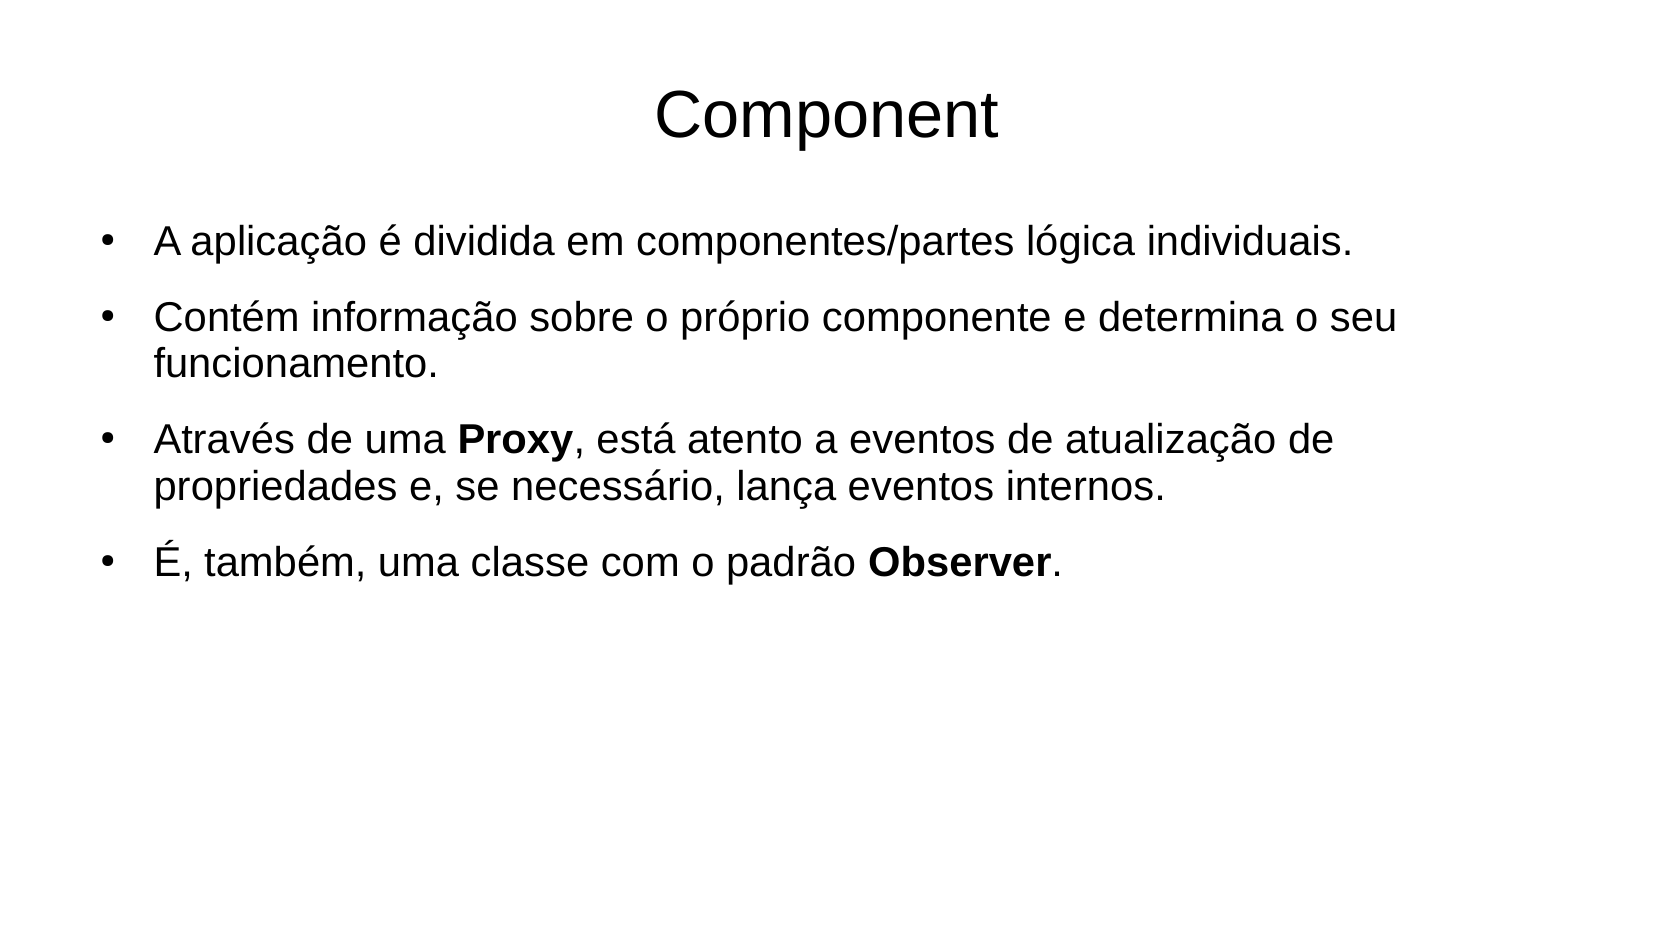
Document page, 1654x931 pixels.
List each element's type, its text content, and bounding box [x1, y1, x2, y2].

list A aplicação é dividida em componentes/partes lógica individuais. Contém informação sobre o próprio componente e determina o seu funcionamento. Através de uma Proxy, está atento a eventos de atualização de propriedades e, se necessário, lança eventos internos. É, também, uma classe com o padrão Observer. [82, 217, 1571, 758]
title Component [82, 37, 1571, 193]
